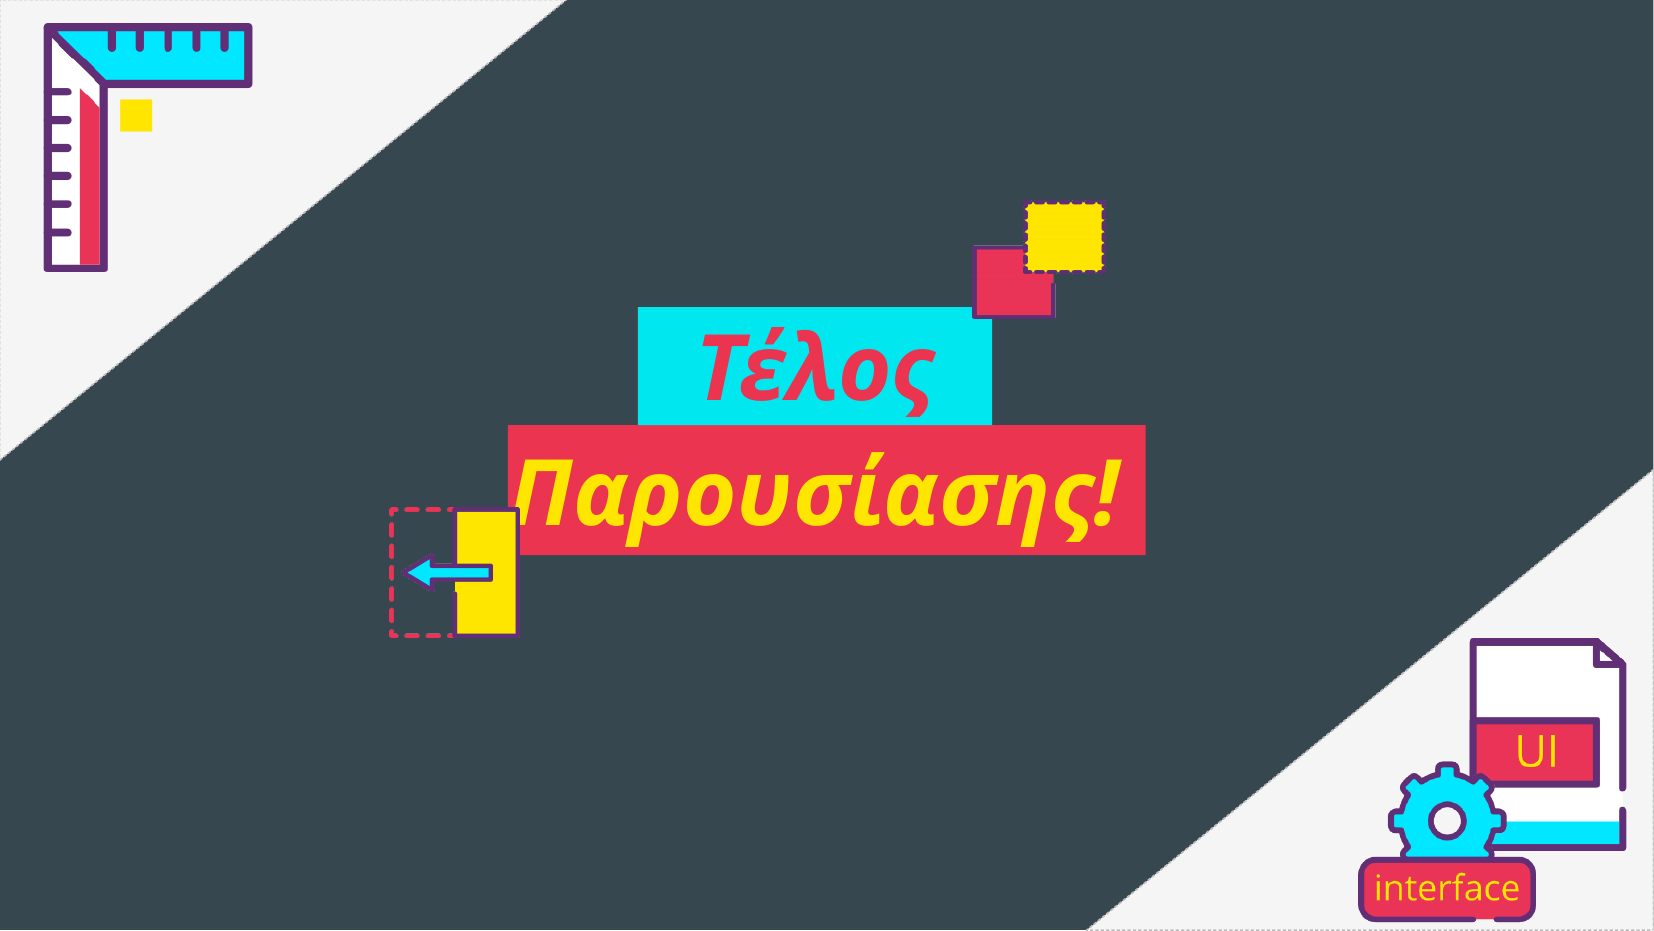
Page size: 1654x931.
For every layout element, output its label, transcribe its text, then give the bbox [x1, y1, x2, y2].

picture [23, 23, 272, 272]
title Τέλος Παρουσίασης! [70, 299, 1560, 556]
text_box [1446, 469, 1654, 638]
text_box [0, 0, 566, 460]
picture [1358, 638, 1654, 931]
picture [972, 200, 1106, 299]
text_box [1536, 851, 1654, 931]
text_box [1086, 642, 1441, 931]
picture [389, 507, 520, 638]
